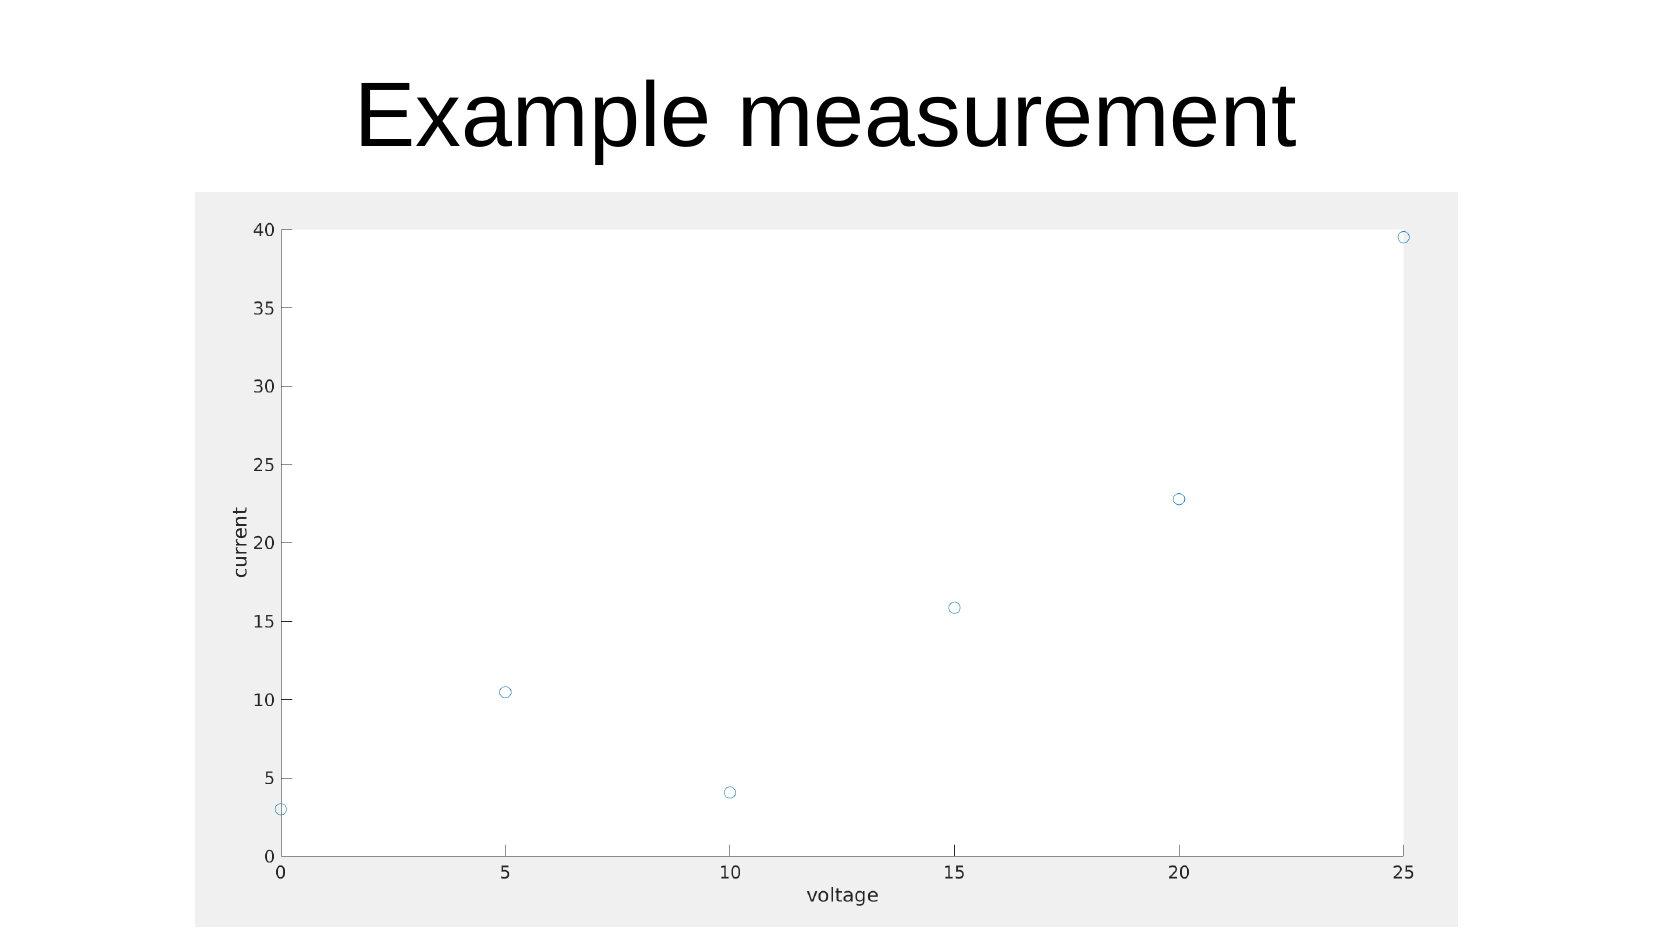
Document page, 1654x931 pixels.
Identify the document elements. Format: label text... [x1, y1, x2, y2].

picture [195, 192, 1458, 927]
title Example measurement [82, 37, 1571, 193]
